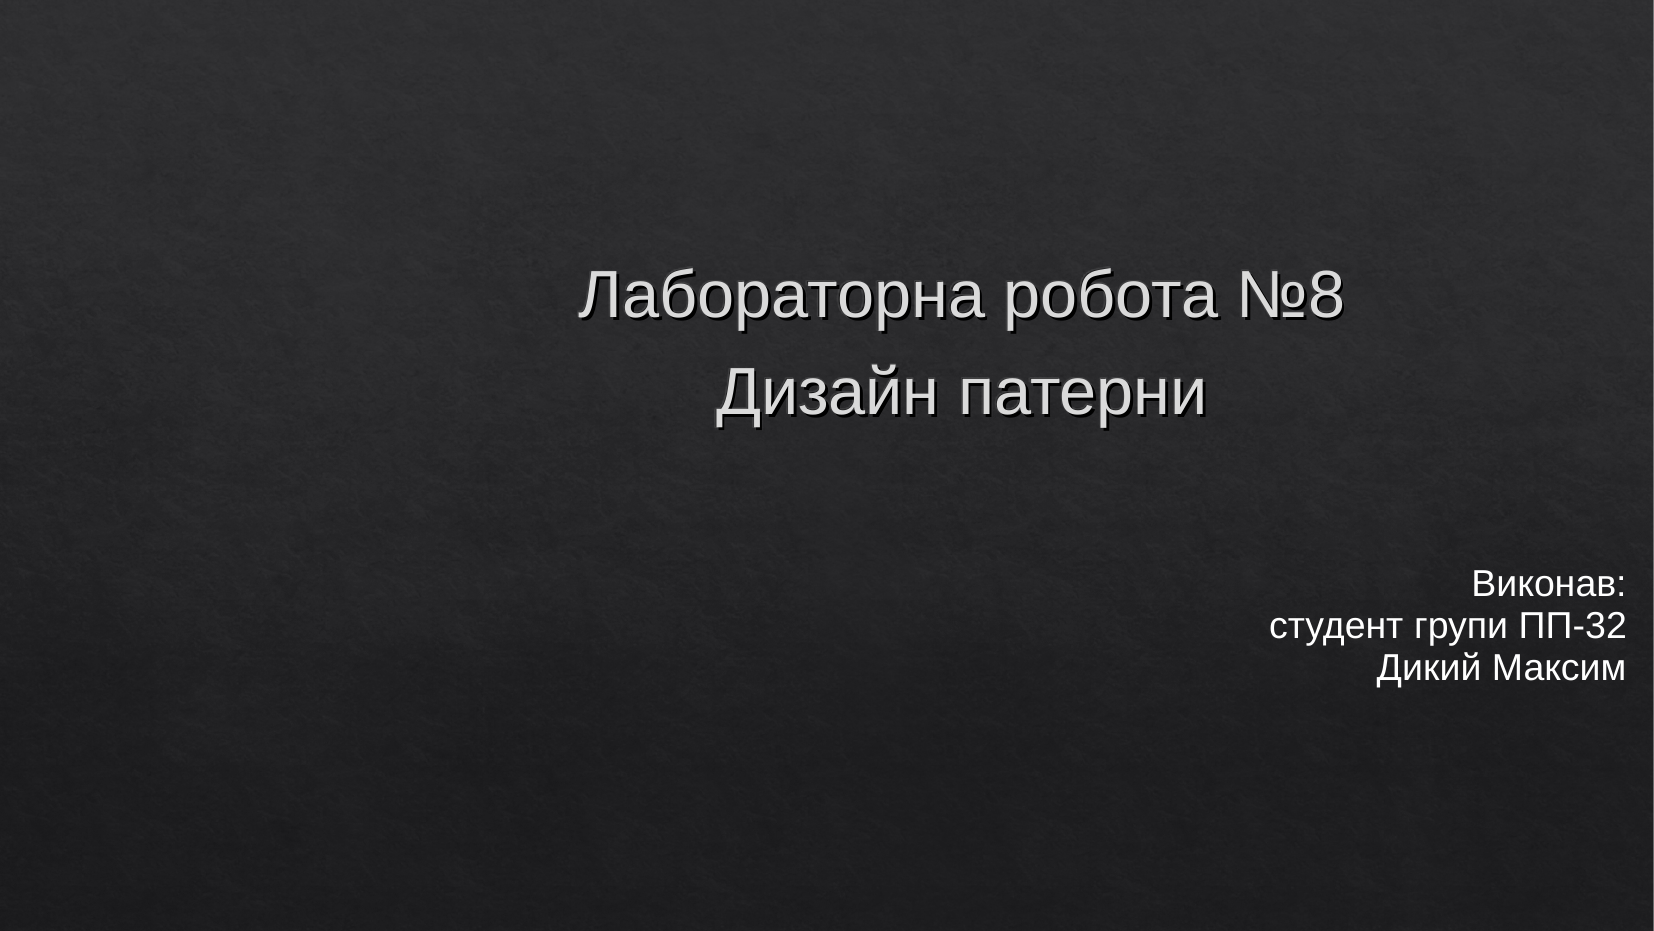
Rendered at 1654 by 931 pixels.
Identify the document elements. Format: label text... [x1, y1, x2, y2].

text_box Виконав: студент групи ПП-32 Дикий Максим [1254, 555, 1625, 701]
subtitle Лабораторна робота №8 Дизайн патерни [265, 237, 1654, 442]
